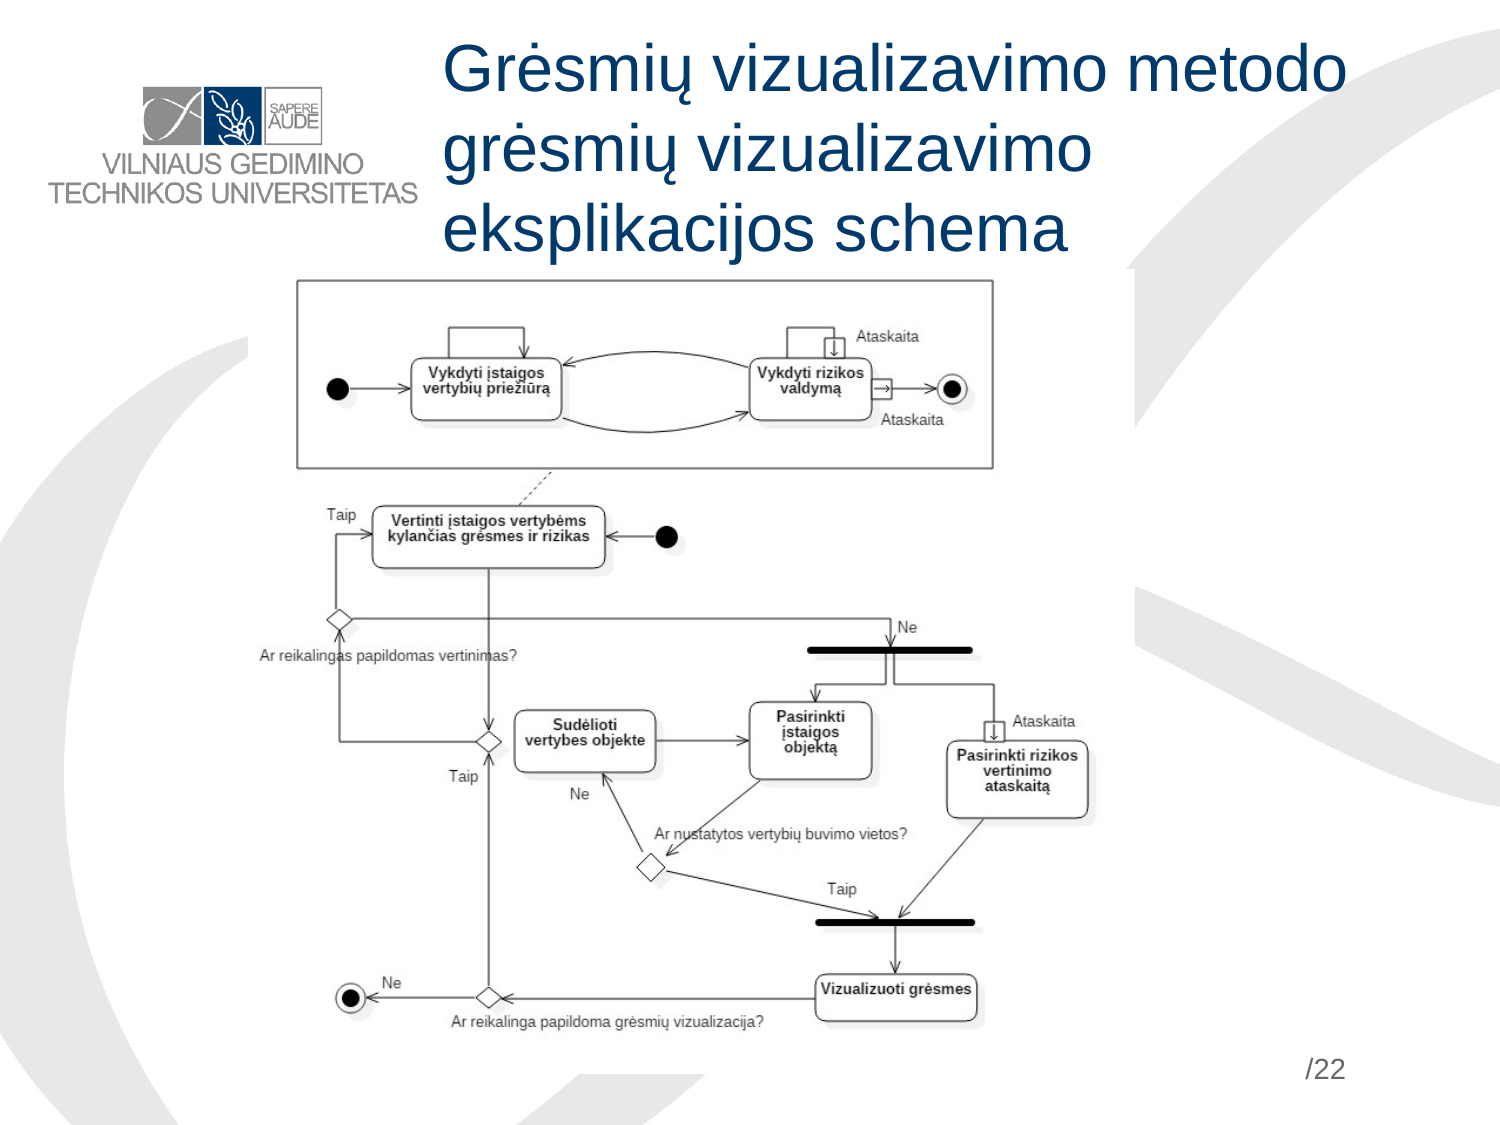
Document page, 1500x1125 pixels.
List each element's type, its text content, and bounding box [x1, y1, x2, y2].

picture [0, 0, 1500, 1125]
text_box Grėsmių vizualizavimo metodo grėsmių vizualizavimo eksplikacijos schema [427, 0, 1420, 290]
text_box /22 [1290, 1042, 1447, 1103]
